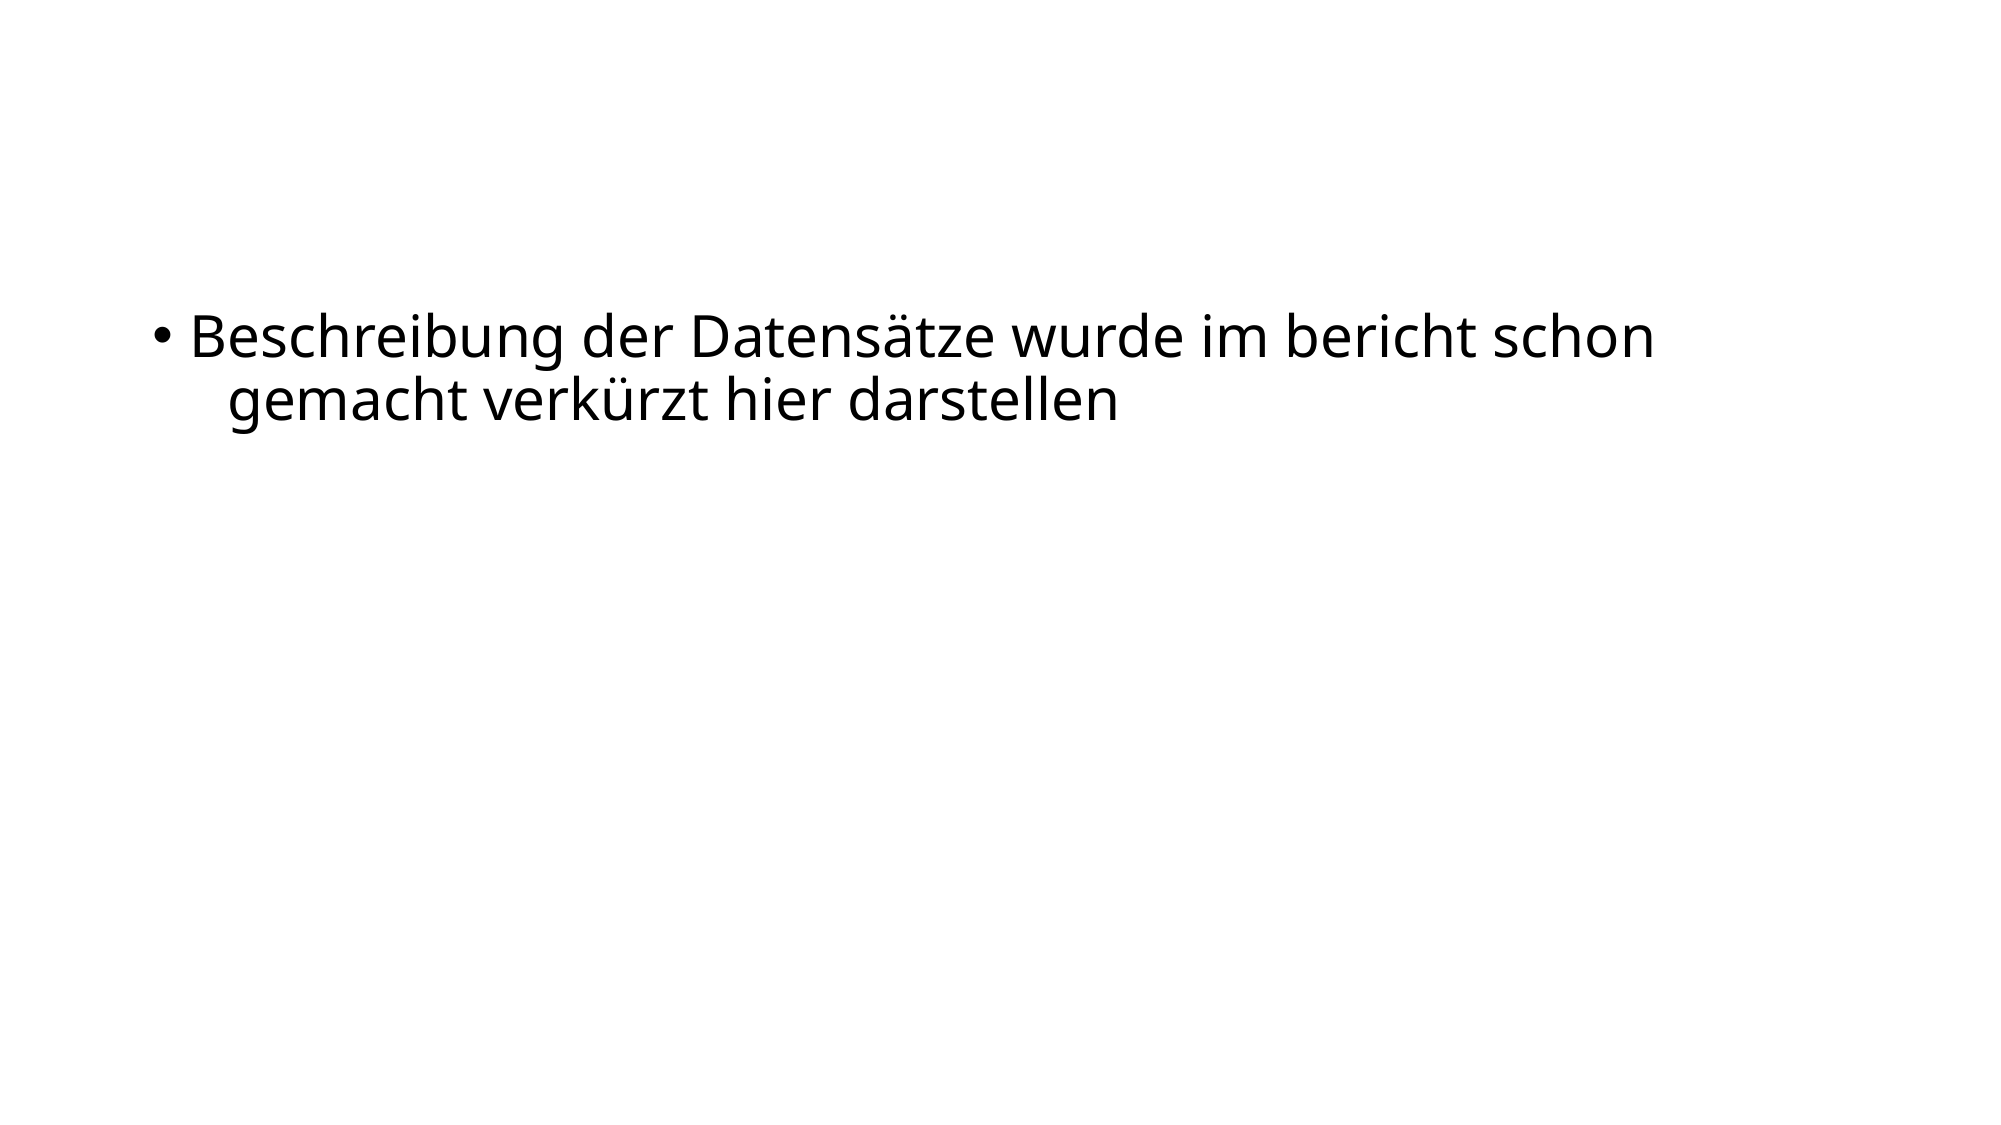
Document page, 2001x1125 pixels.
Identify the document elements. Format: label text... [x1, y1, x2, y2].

list Beschreibung der Datensätze wurde im bericht schon gemacht verkürzt hier darstellen [137, 299, 1863, 1014]
